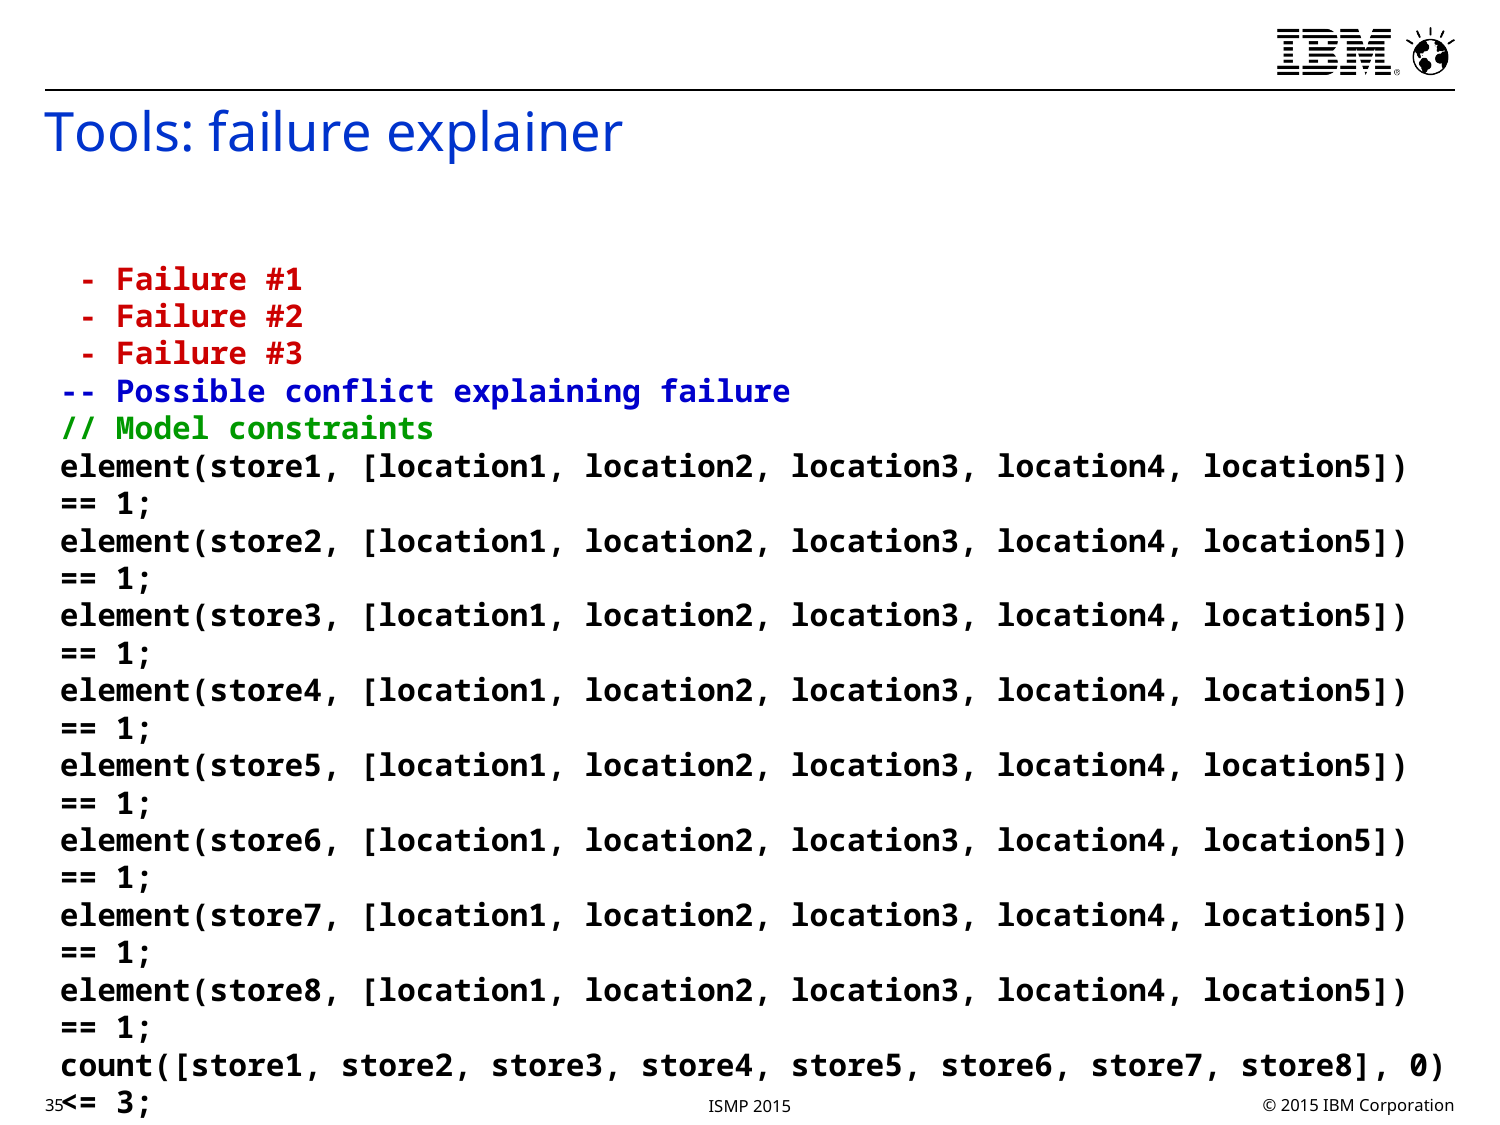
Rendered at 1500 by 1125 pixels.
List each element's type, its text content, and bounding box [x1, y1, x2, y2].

picture [1260, 10, 1468, 90]
title Tools: failure explainer [29, 97, 1455, 203]
list - Failure #1 - Failure #2 - Failure #3 -- Possible conflict explaining failure // Model constraints element(store1, [location1, location2, location3, location4, location5]) == 1; element(store2, [location1, location2, location3, location4, location5]) == 1; element(store3, [location1, location2, location3, location4, location5]) == 1; element(store4, [location1, location2, location3, location4, location5]) == 1; element(store5, [location1, location2, location3, location4, location5]) == 1; element(store6, [location1, location2, location3, location4, location5]) == 1; element(store7, [location1, location2, location3, location4, location5]) == 1; element(store8, [location1, location2, location3, location4, location5]) == 1; count([store1, store2, store3, store4, store5, store6, store7, store8], 0) <= 3; count([store1, store2, store3, store4, store5, store6, store7, store8], 3) <= 4; // Branch constraints location2 == 0; location3 == 0; location5 == 0; [45, 239, 1471, 1066]
